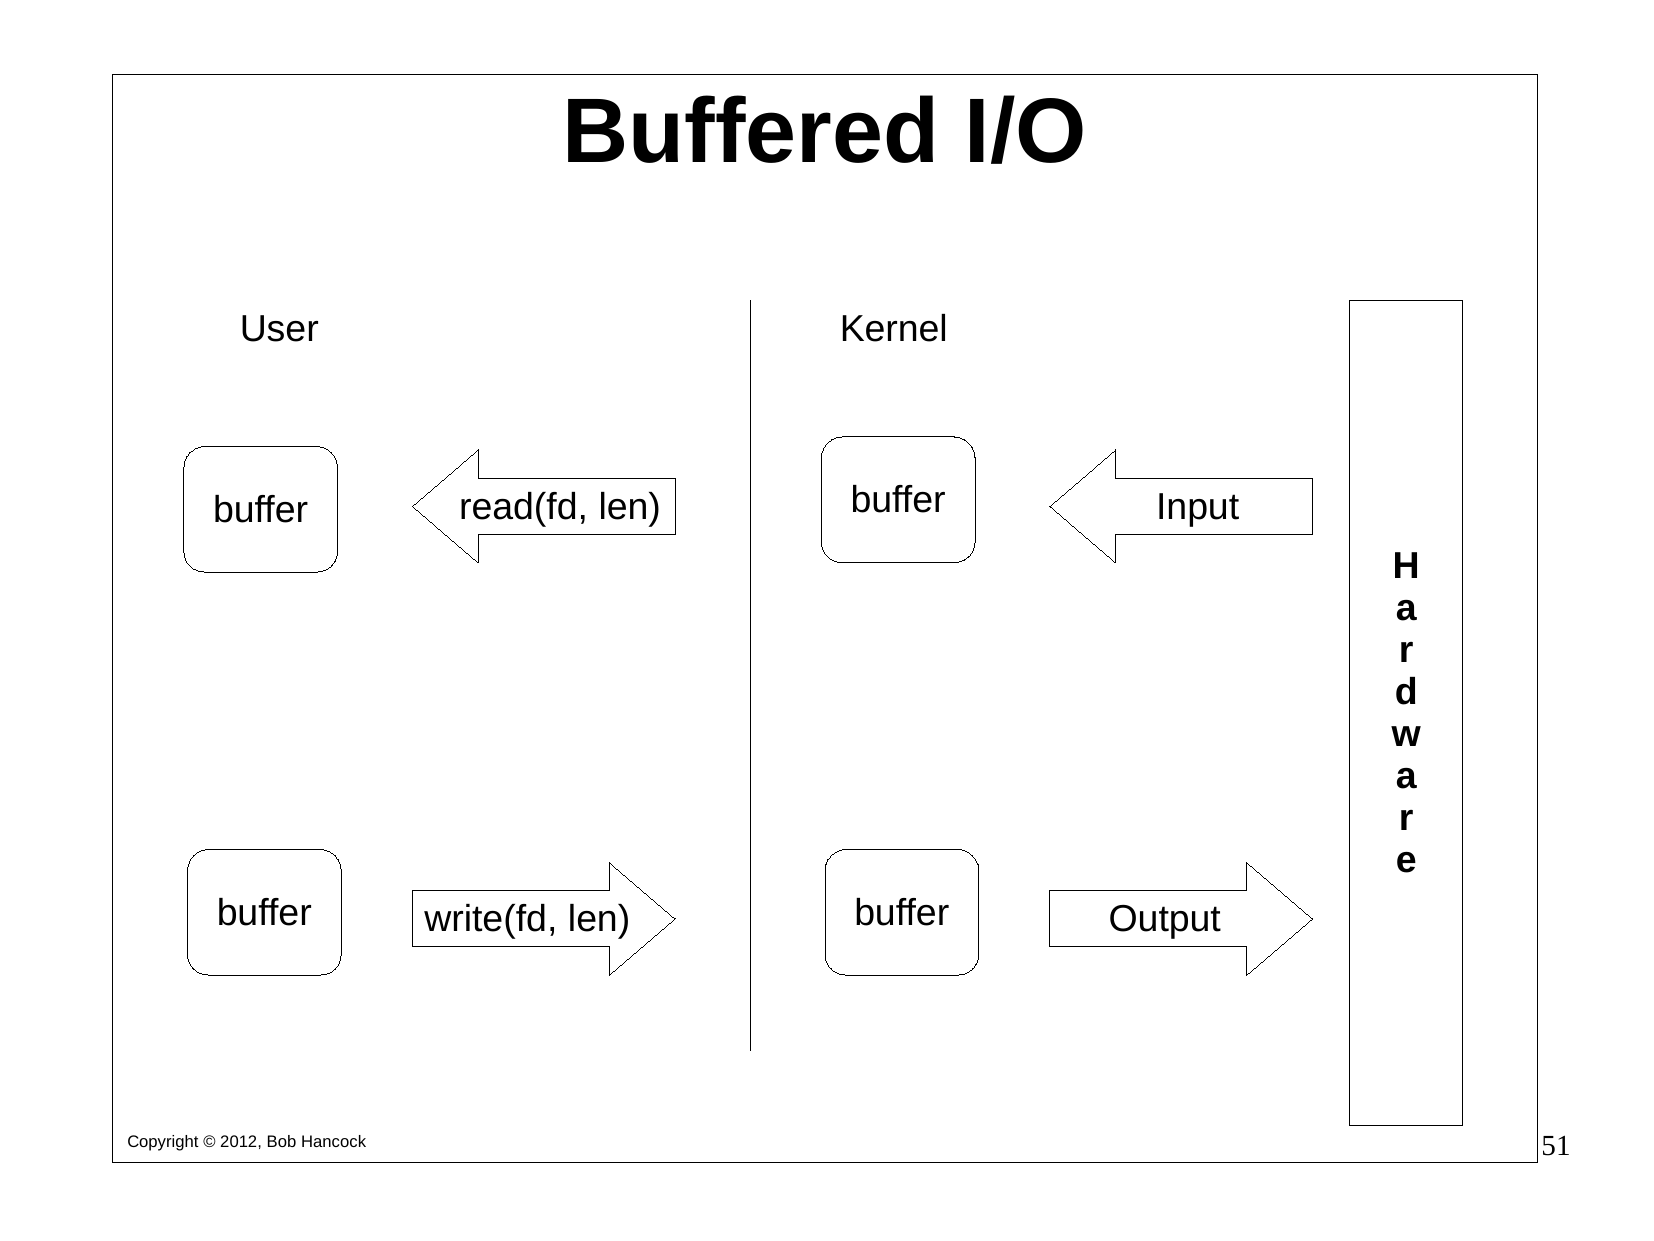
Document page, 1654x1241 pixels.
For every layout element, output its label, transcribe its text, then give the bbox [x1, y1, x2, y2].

text_box buffer [821, 436, 976, 563]
title Buffered I/O [112, 75, 1538, 188]
text_box buffer [183, 446, 338, 573]
text_box buffer [825, 849, 979, 976]
text_box Output [1049, 862, 1313, 976]
text_box Kernel [825, 300, 963, 363]
text_box Copyright © 2012, Bob Hancock [112, 1125, 382, 1159]
text_box User [225, 300, 334, 357]
text_box H a r d w a r e [1349, 300, 1463, 1126]
text_box buffer [187, 849, 342, 976]
text_box read(fd, len) [412, 449, 676, 563]
text_box Input [1049, 449, 1313, 563]
text_box write(fd, len) [412, 862, 676, 976]
